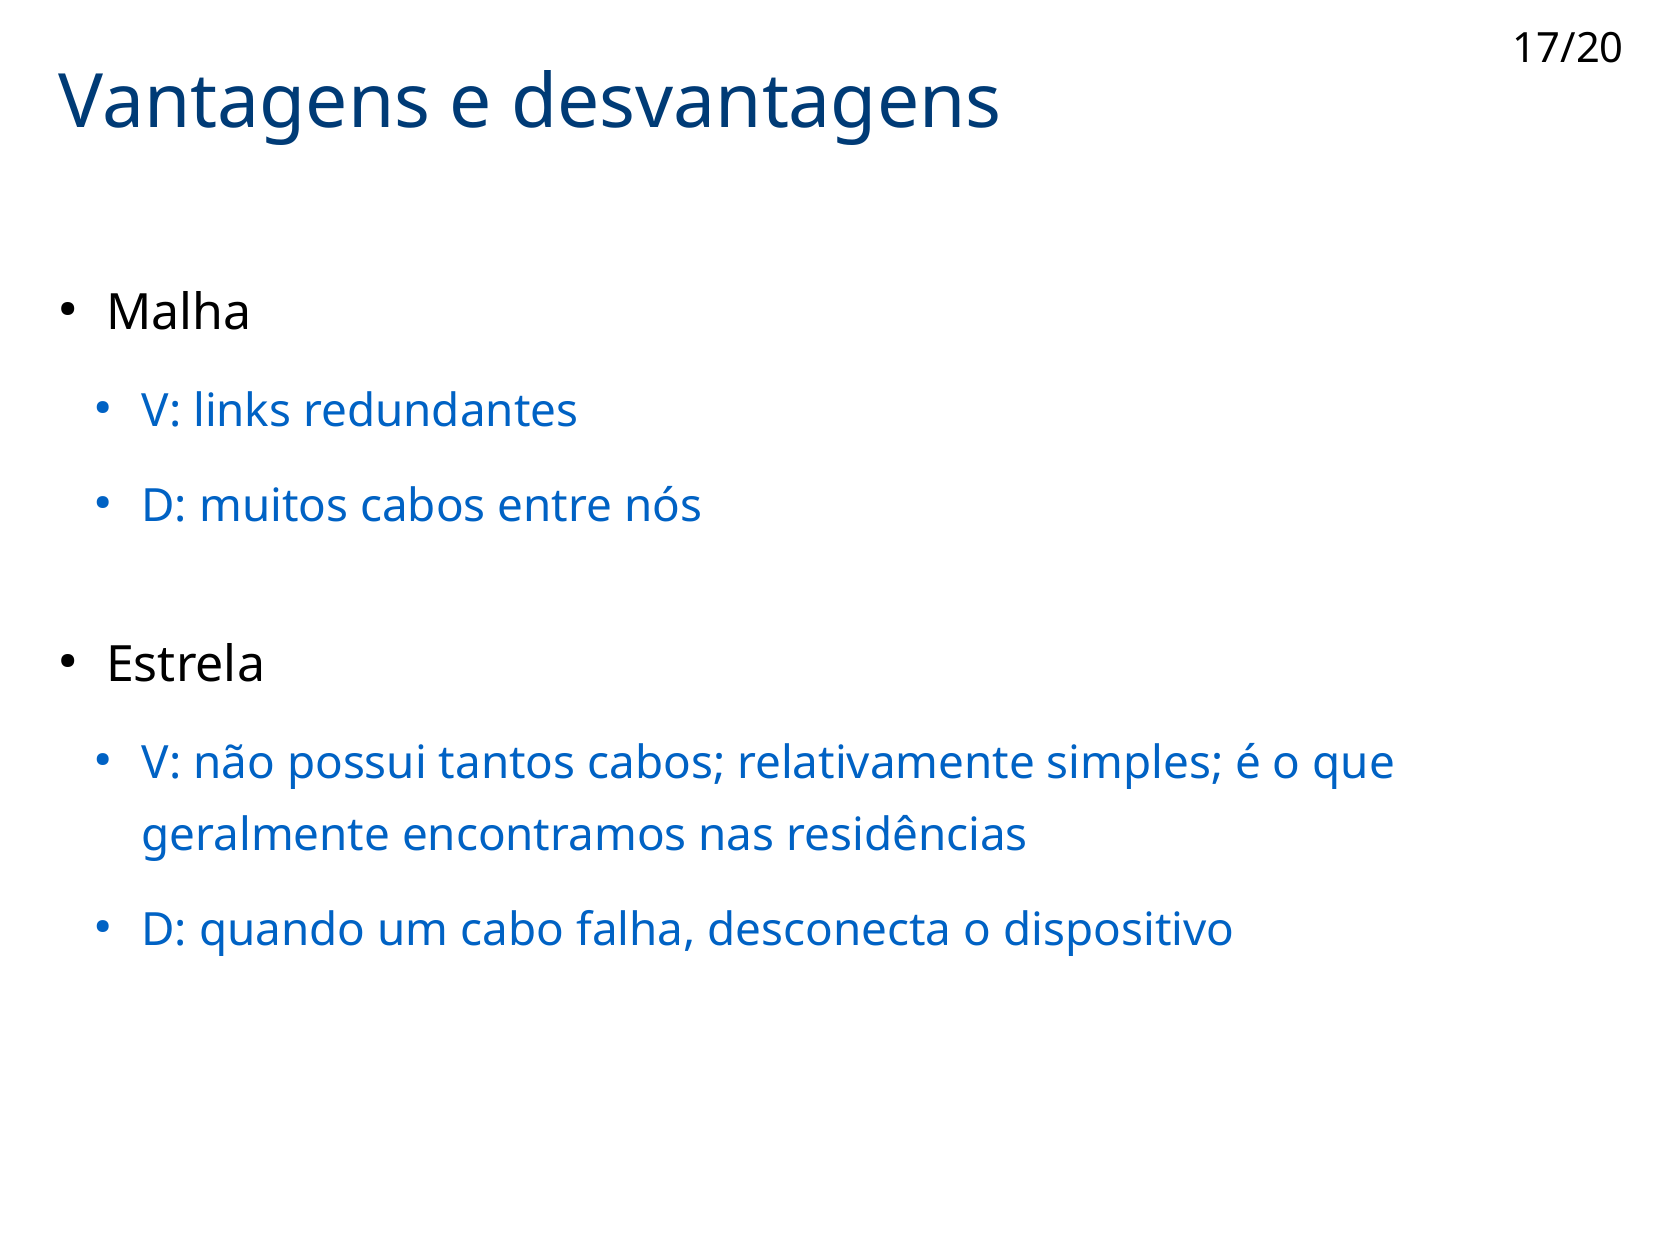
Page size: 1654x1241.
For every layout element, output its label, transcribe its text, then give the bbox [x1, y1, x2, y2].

title Vantagens e desvantagens [59, 47, 1625, 166]
list Malha V: links redundantes D: muitos cabos entre nós Estrela V: não possui tantos cabos; relativamente simples; é o que geralmente encontramos nas residências D: quando um cabo falha, desconecta o dispositivo [59, 265, 1625, 1211]
